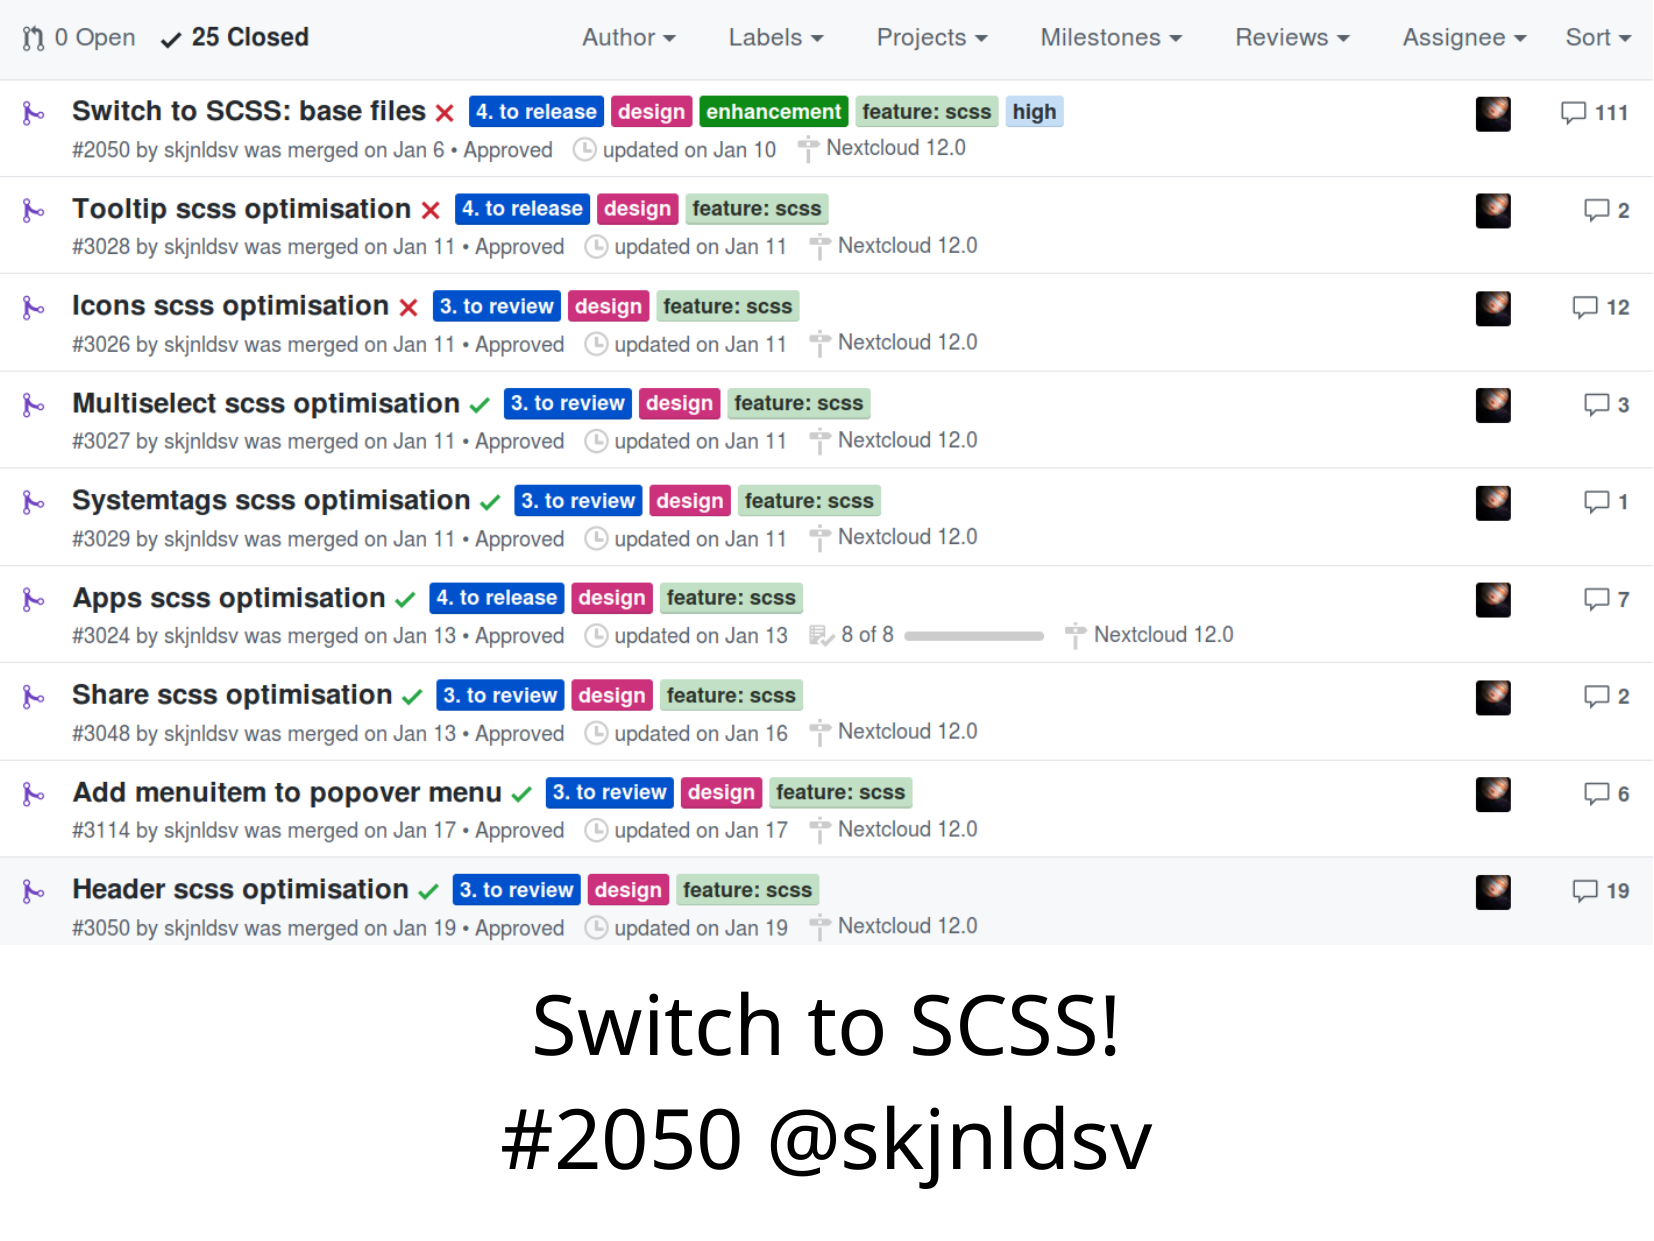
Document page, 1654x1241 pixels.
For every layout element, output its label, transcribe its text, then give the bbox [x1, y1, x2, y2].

title Switch to SCSS! #2050 @skjnldsv [82, 967, 1572, 1194]
picture [0, 0, 1653, 946]
